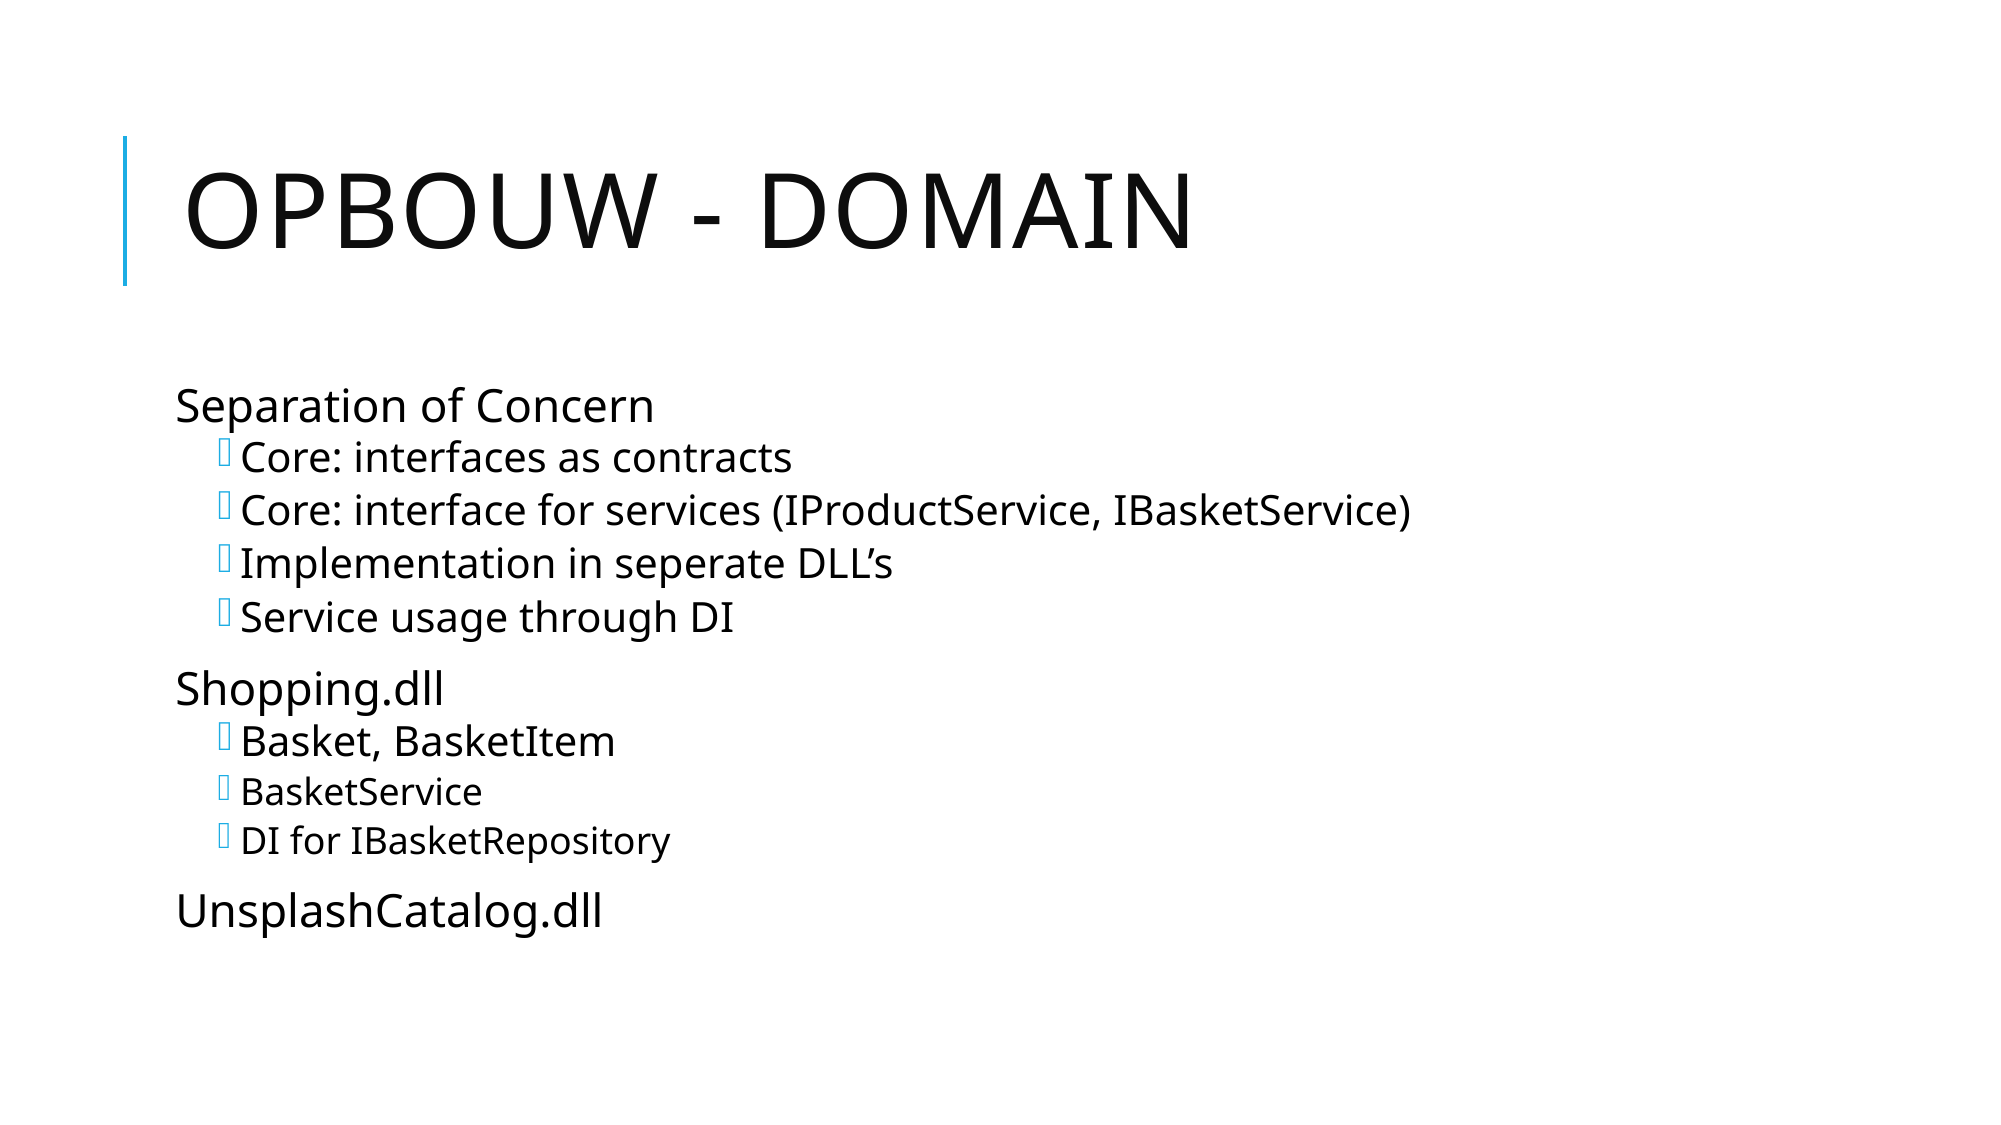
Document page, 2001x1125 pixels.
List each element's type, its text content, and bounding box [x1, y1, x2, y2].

title Opbouw - Domain [168, 96, 1763, 343]
list Separation of Concern Core: interfaces as contracts Core: interface for services (IProductService, IBasketService) Implementation in seperate DLL’s Service usage through DI Shopping.dll Basket, BasketItem BasketService DI for IBasketRepository UnsplashCatalog.dll [168, 375, 1763, 1036]
